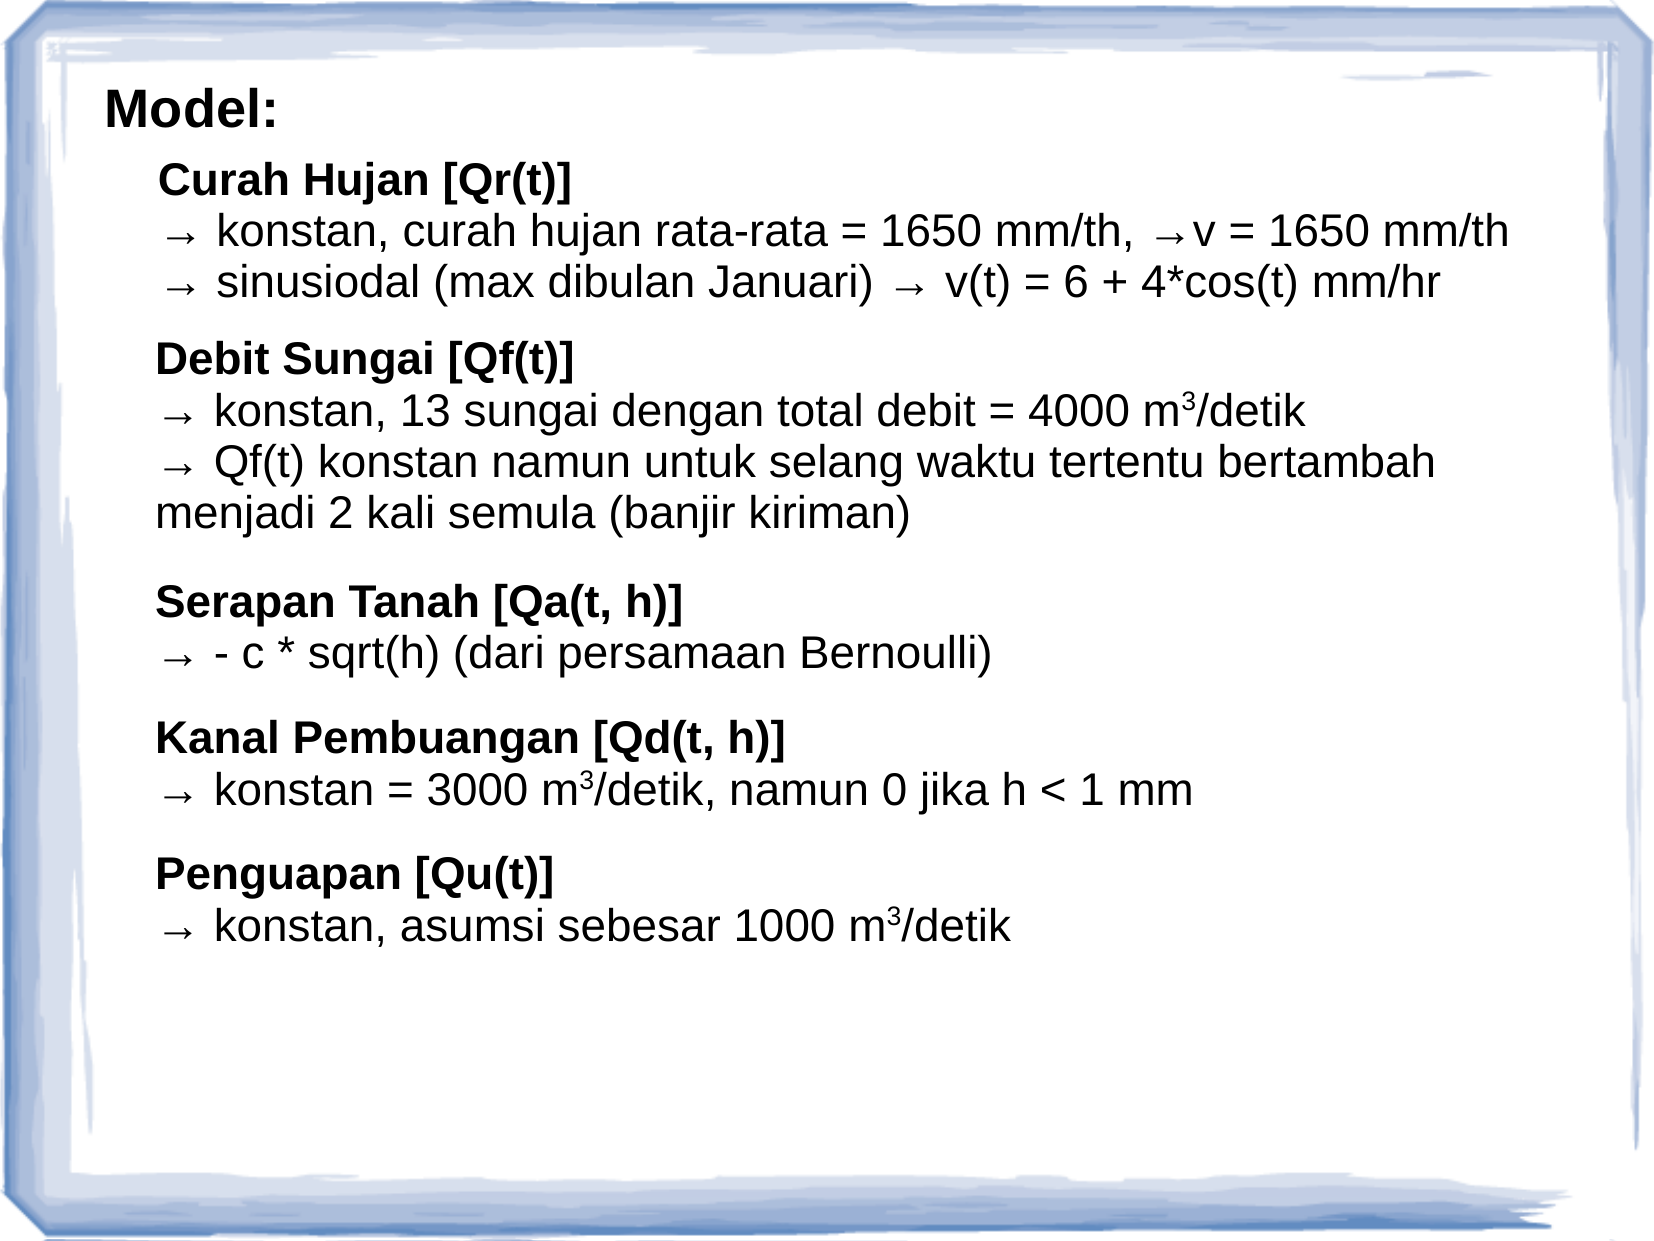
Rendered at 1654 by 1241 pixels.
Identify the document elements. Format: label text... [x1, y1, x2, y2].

picture [0, 0, 1654, 1241]
text_box Model: [90, 70, 421, 147]
text_box Curah Hujan [Qr(t)] → konstan, curah hujan rata-rata = 1650 mm/th, →v = 1650 mm/th → sinusiodal (max dibulan Januari) → v(t) = 6 + 4*cos(t) mm/hr [143, 146, 1584, 315]
text_box Penguapan [Qu(t)] → konstan, asumsi sebesar 1000 m3/detik [140, 840, 1186, 987]
text_box Serapan Tanah [Qa(t, h)] → - c * sqrt(h) (dari persamaan Bernoulli) [140, 568, 1581, 686]
text_box Debit Sungai [Qf(t)] → konstan, 13 sungai dengan total debit = 4000 m3/detik → Qf(t) konstan namun untuk selang waktu tertentu bertambah menjadi 2 kali semula (banjir kiriman) [140, 325, 1581, 548]
text_box Kanal Pembuangan [Qd(t, h)] → konstan = 3000 m3/detik, namun 0 jika h < 1 mm [140, 705, 1246, 831]
